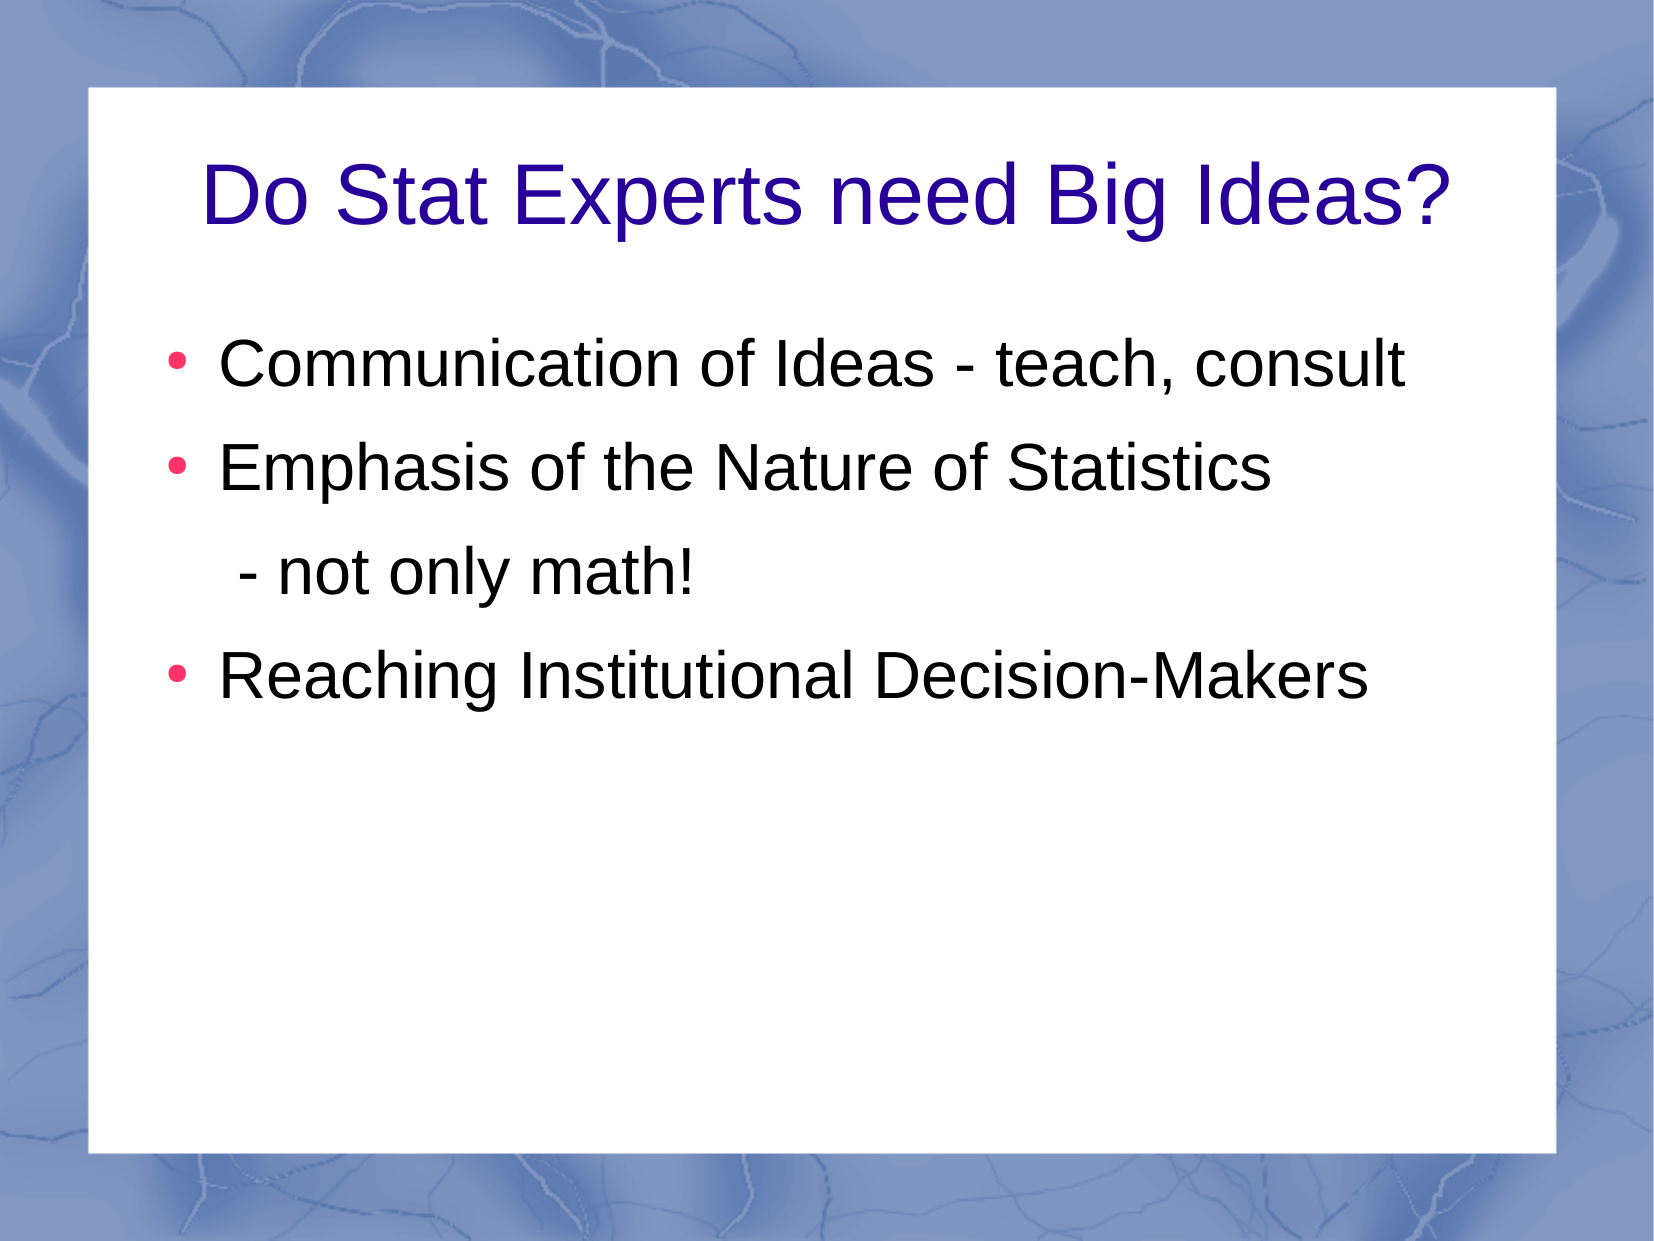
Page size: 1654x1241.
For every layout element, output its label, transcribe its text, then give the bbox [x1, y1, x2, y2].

title Do Stat Experts need Big Ideas? [118, 90, 1536, 298]
list Communication of Ideas - teach, consult Emphasis of the Nature of Statistics - not only math! Reaching Institutional Decision-Makers [147, 325, 1506, 1010]
picture [0, 0, 1654, 1241]
